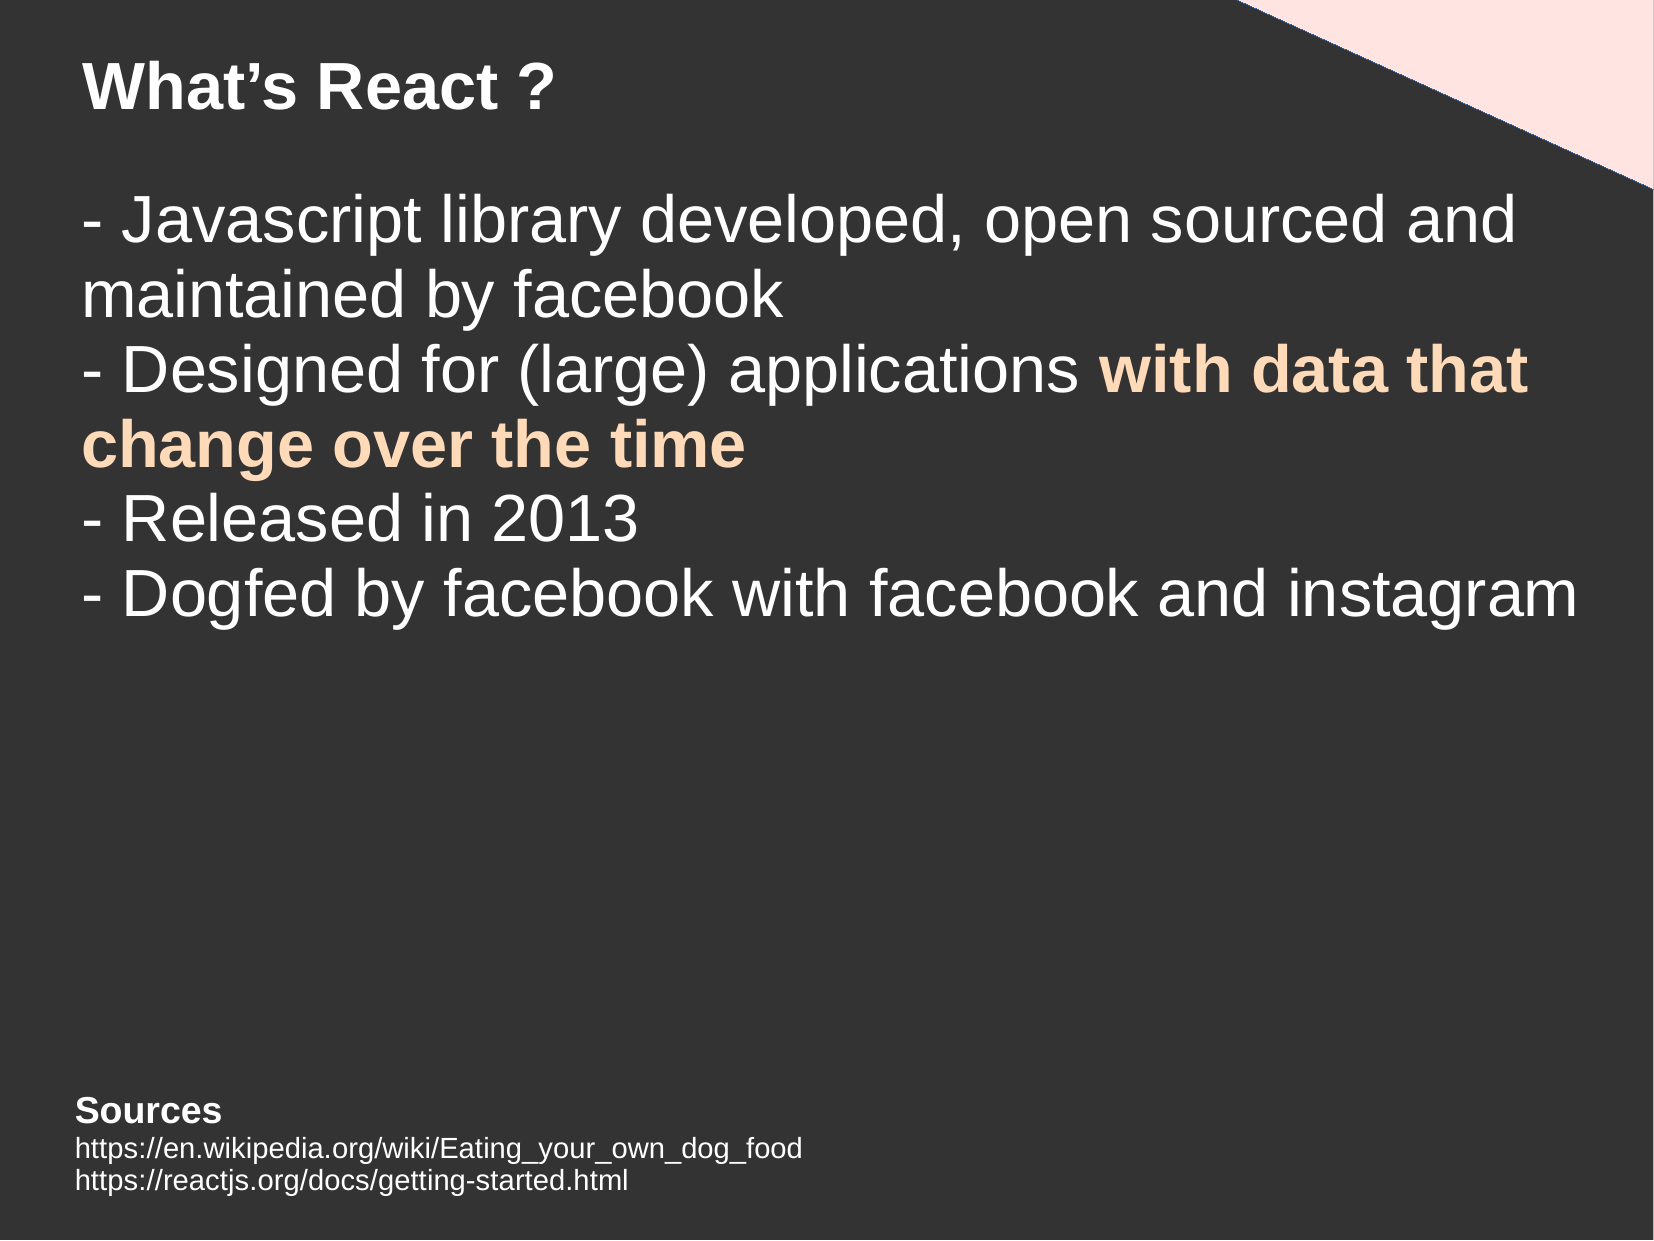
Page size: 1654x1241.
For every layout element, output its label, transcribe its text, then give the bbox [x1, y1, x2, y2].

title - Javascript library developed, open sourced and maintained by facebook - Designed for (large) applications with data that change over the time - Released in 2013 - Dogfed by facebook with facebook and instagram [81, 182, 1621, 835]
text_box [1237, 0, 1654, 190]
text_box Sources https://en.wikipedia.org/wiki/Eating_your_own_dog_food https://reactjs.org/docs/getting-started.html [60, 1082, 1546, 1205]
title What’s React ? [82, 49, 1569, 152]
